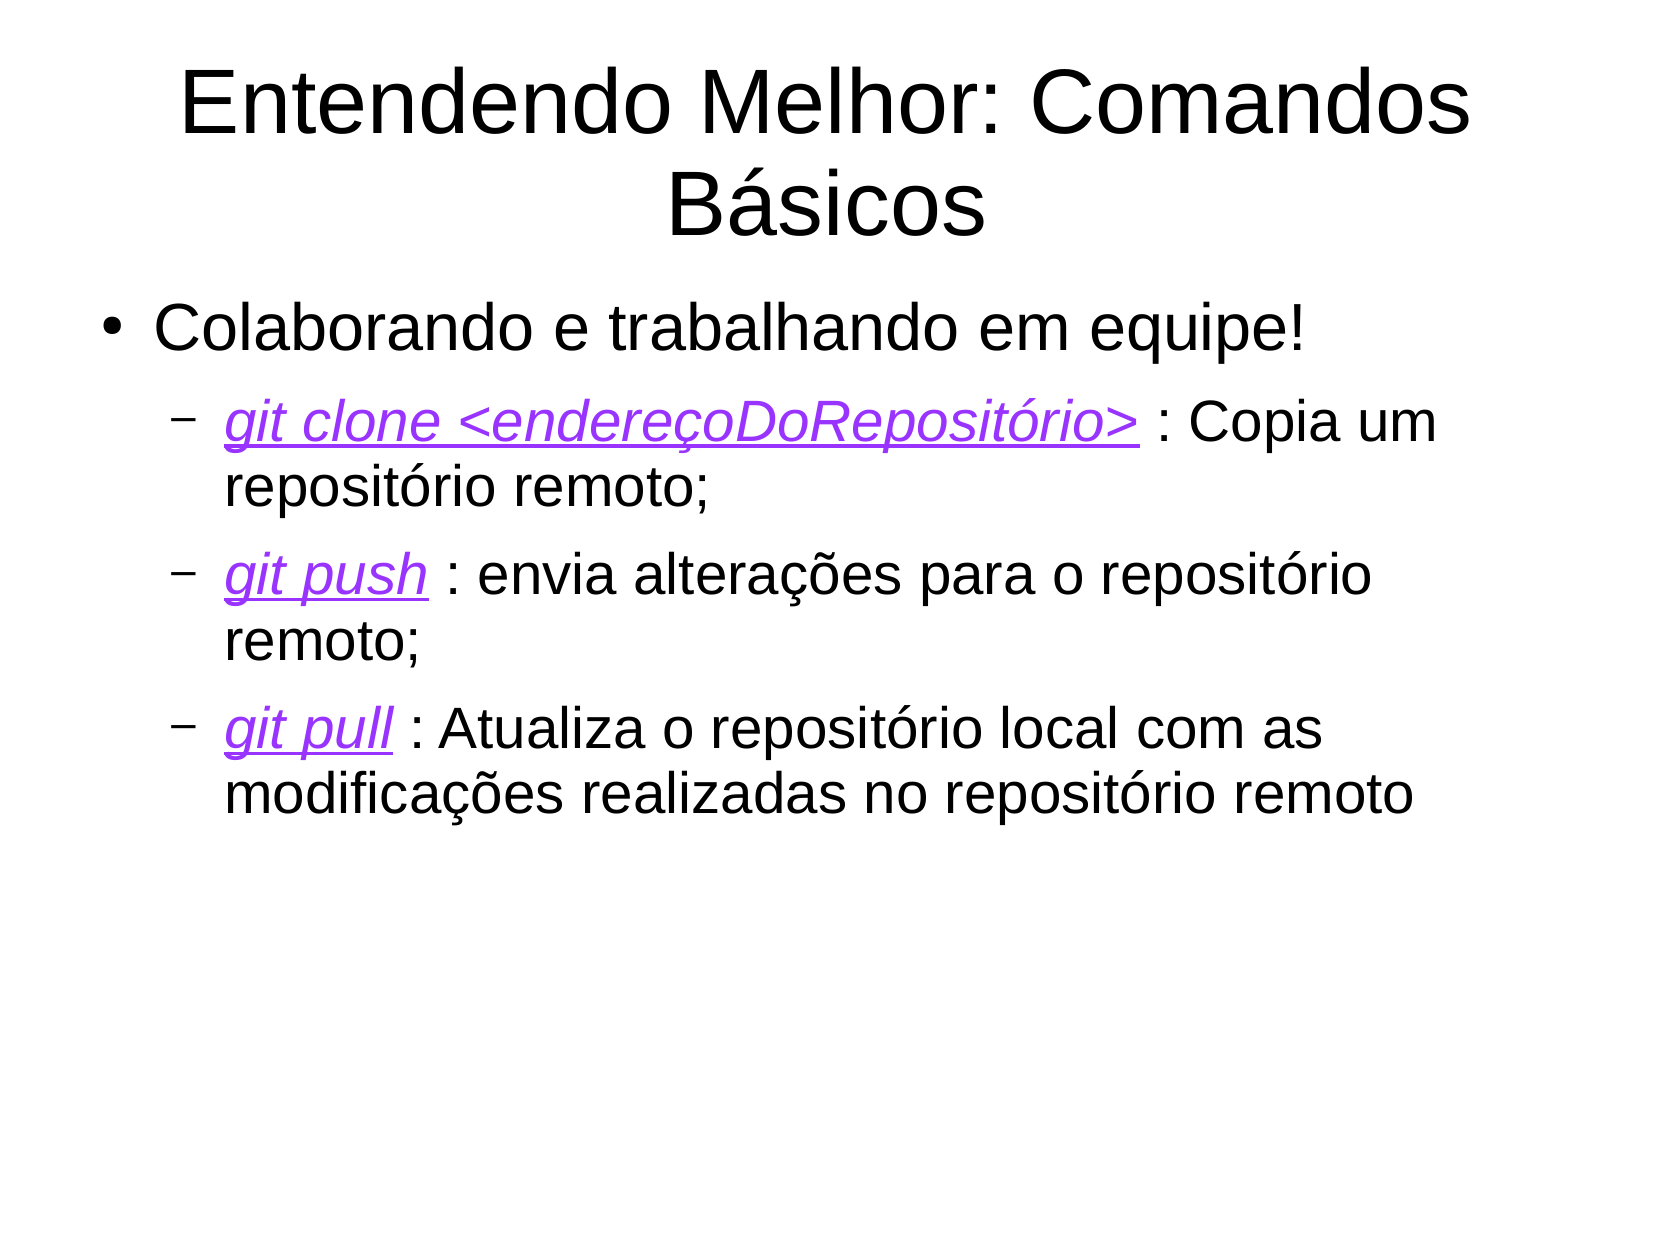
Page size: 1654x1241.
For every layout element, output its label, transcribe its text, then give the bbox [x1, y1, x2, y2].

list Colaborando e trabalhando em equipe! git clone <endereçoDoRepositório> : Copia um repositório remoto; git push : envia alterações para o repositório remoto; git pull : Atualiza o repositório local com as modificações realizadas no repositório remoto [82, 290, 1571, 1010]
title Entendendo Melhor: Comandos Básicos [82, 49, 1571, 257]
